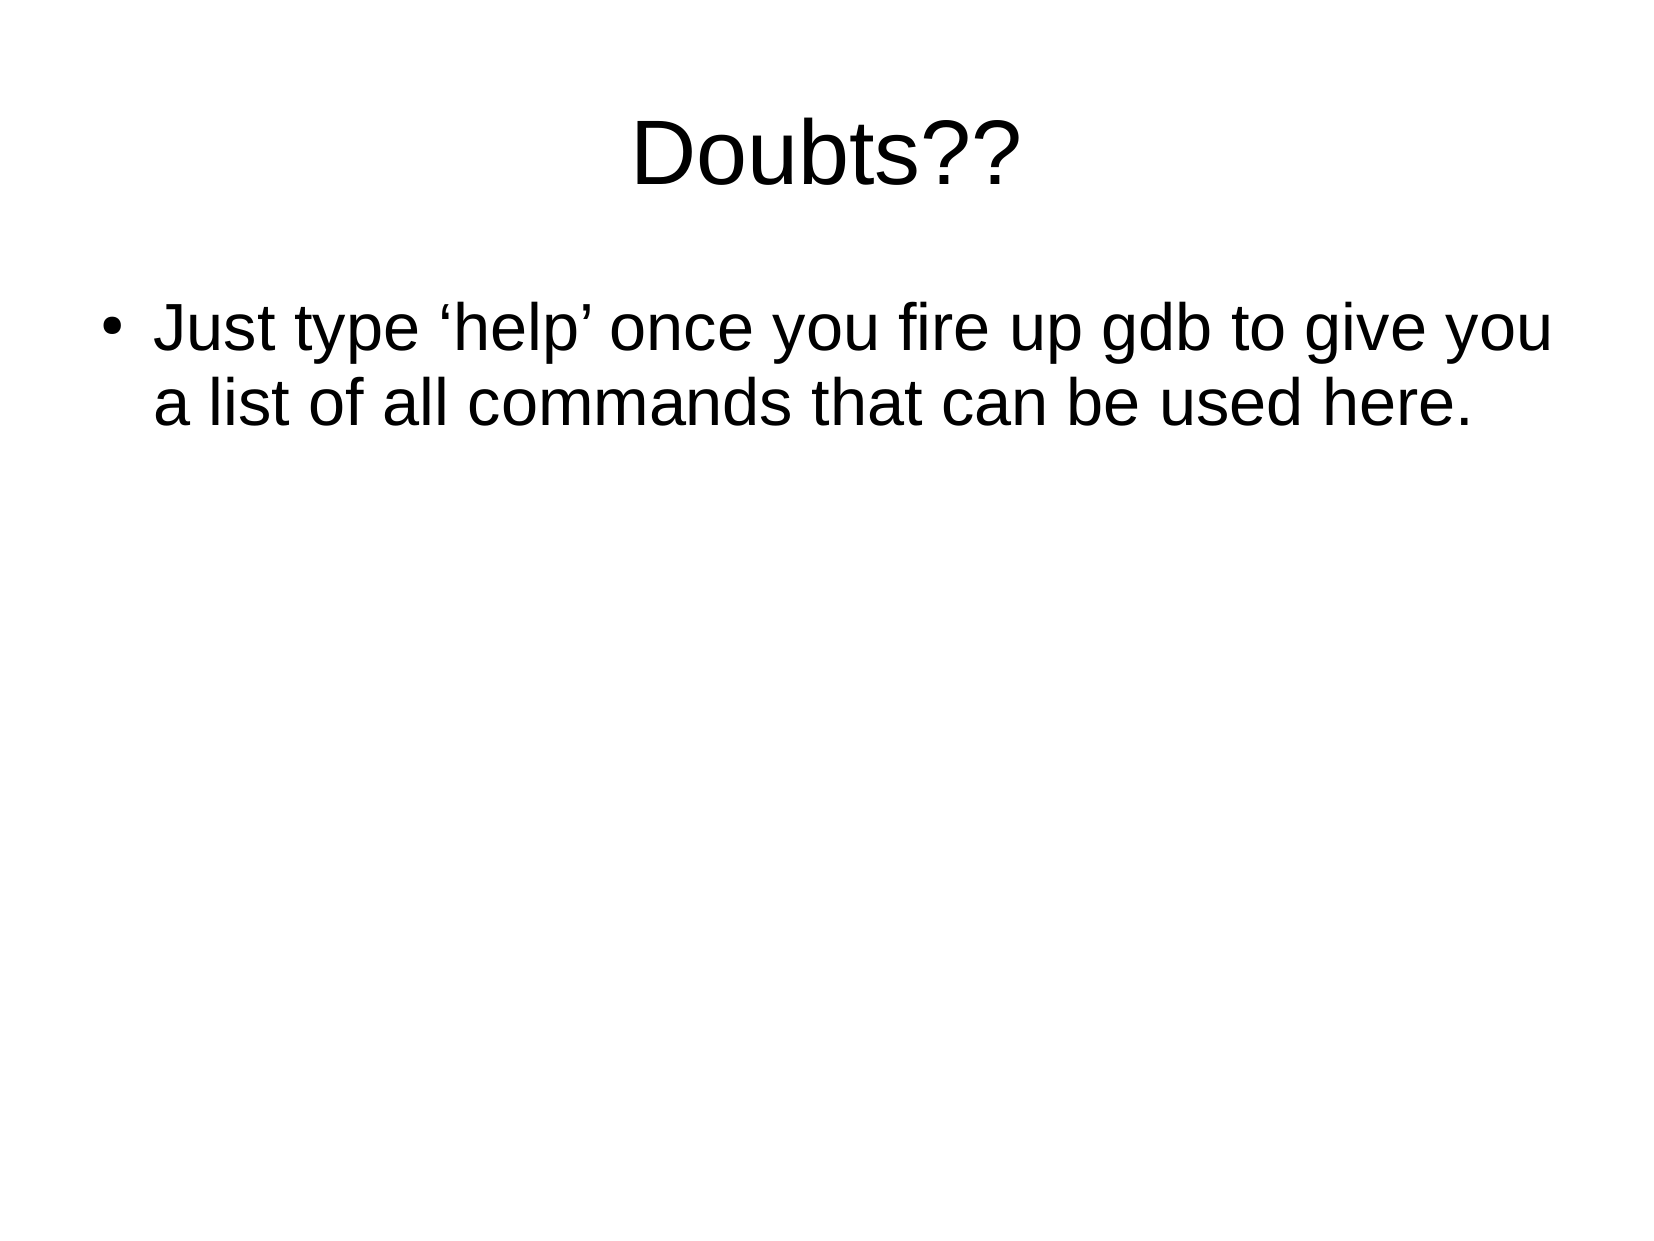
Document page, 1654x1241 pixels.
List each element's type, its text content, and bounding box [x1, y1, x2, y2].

list Just type ‘help’ once you fire up gdb to give you a list of all commands that can be used here. [82, 290, 1571, 1010]
title Doubts?? [82, 49, 1571, 257]
